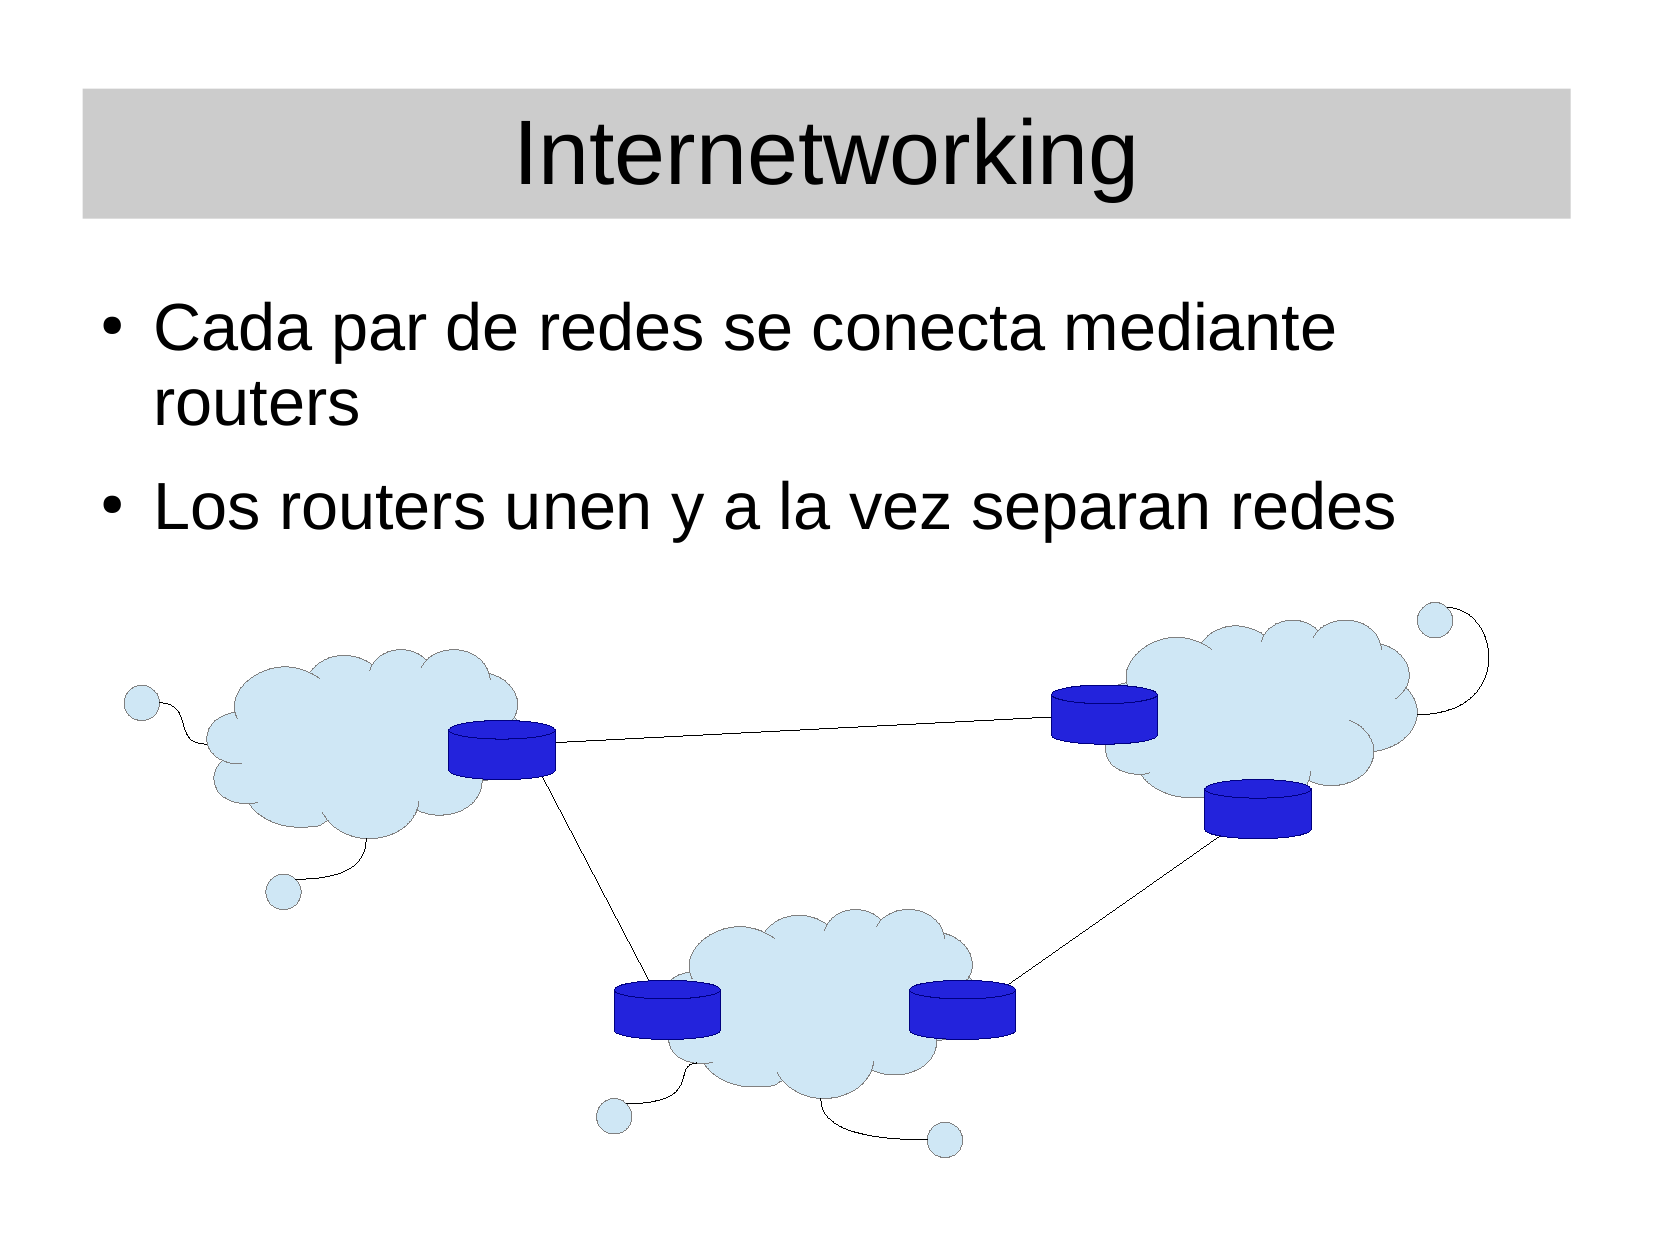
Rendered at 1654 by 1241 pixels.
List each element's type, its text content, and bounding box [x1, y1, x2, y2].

text_box [448, 720, 556, 780]
text_box [1204, 779, 1312, 839]
text_box [596, 1098, 632, 1134]
title Internetworking [82, 49, 1571, 257]
text_box [614, 980, 1016, 1099]
text_box [927, 1122, 963, 1158]
list Cada par de redes se conecta mediante routers Los routers unen y a la vez separan redes [82, 290, 1538, 1010]
text_box [1417, 602, 1453, 638]
text_box [1051, 685, 1158, 745]
